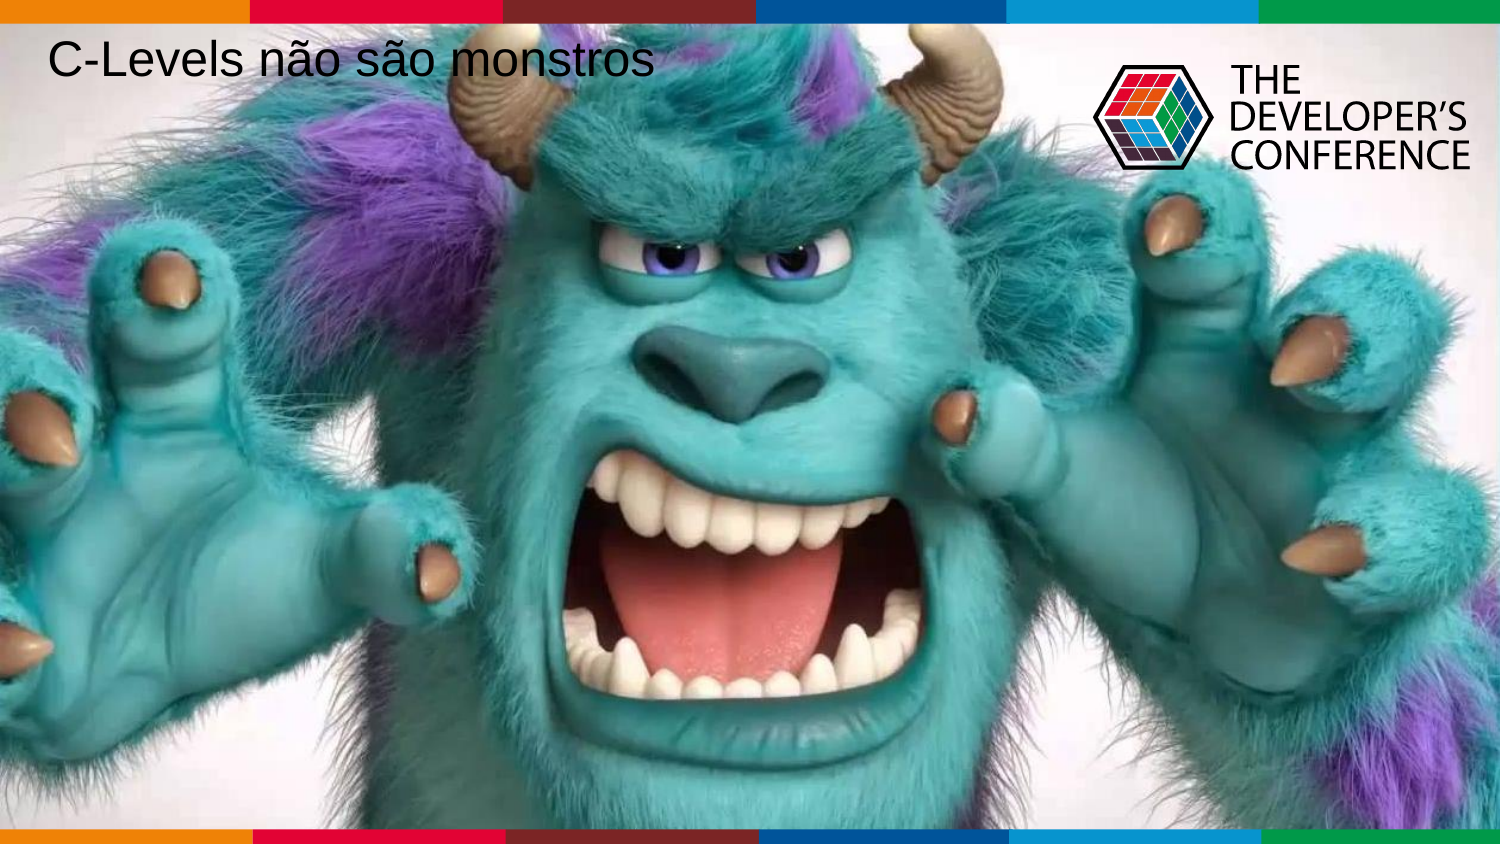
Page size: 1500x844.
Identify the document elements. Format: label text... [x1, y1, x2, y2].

picture [0, 24, 1500, 829]
title C-Levels não são monstros [32, 11, 1430, 110]
